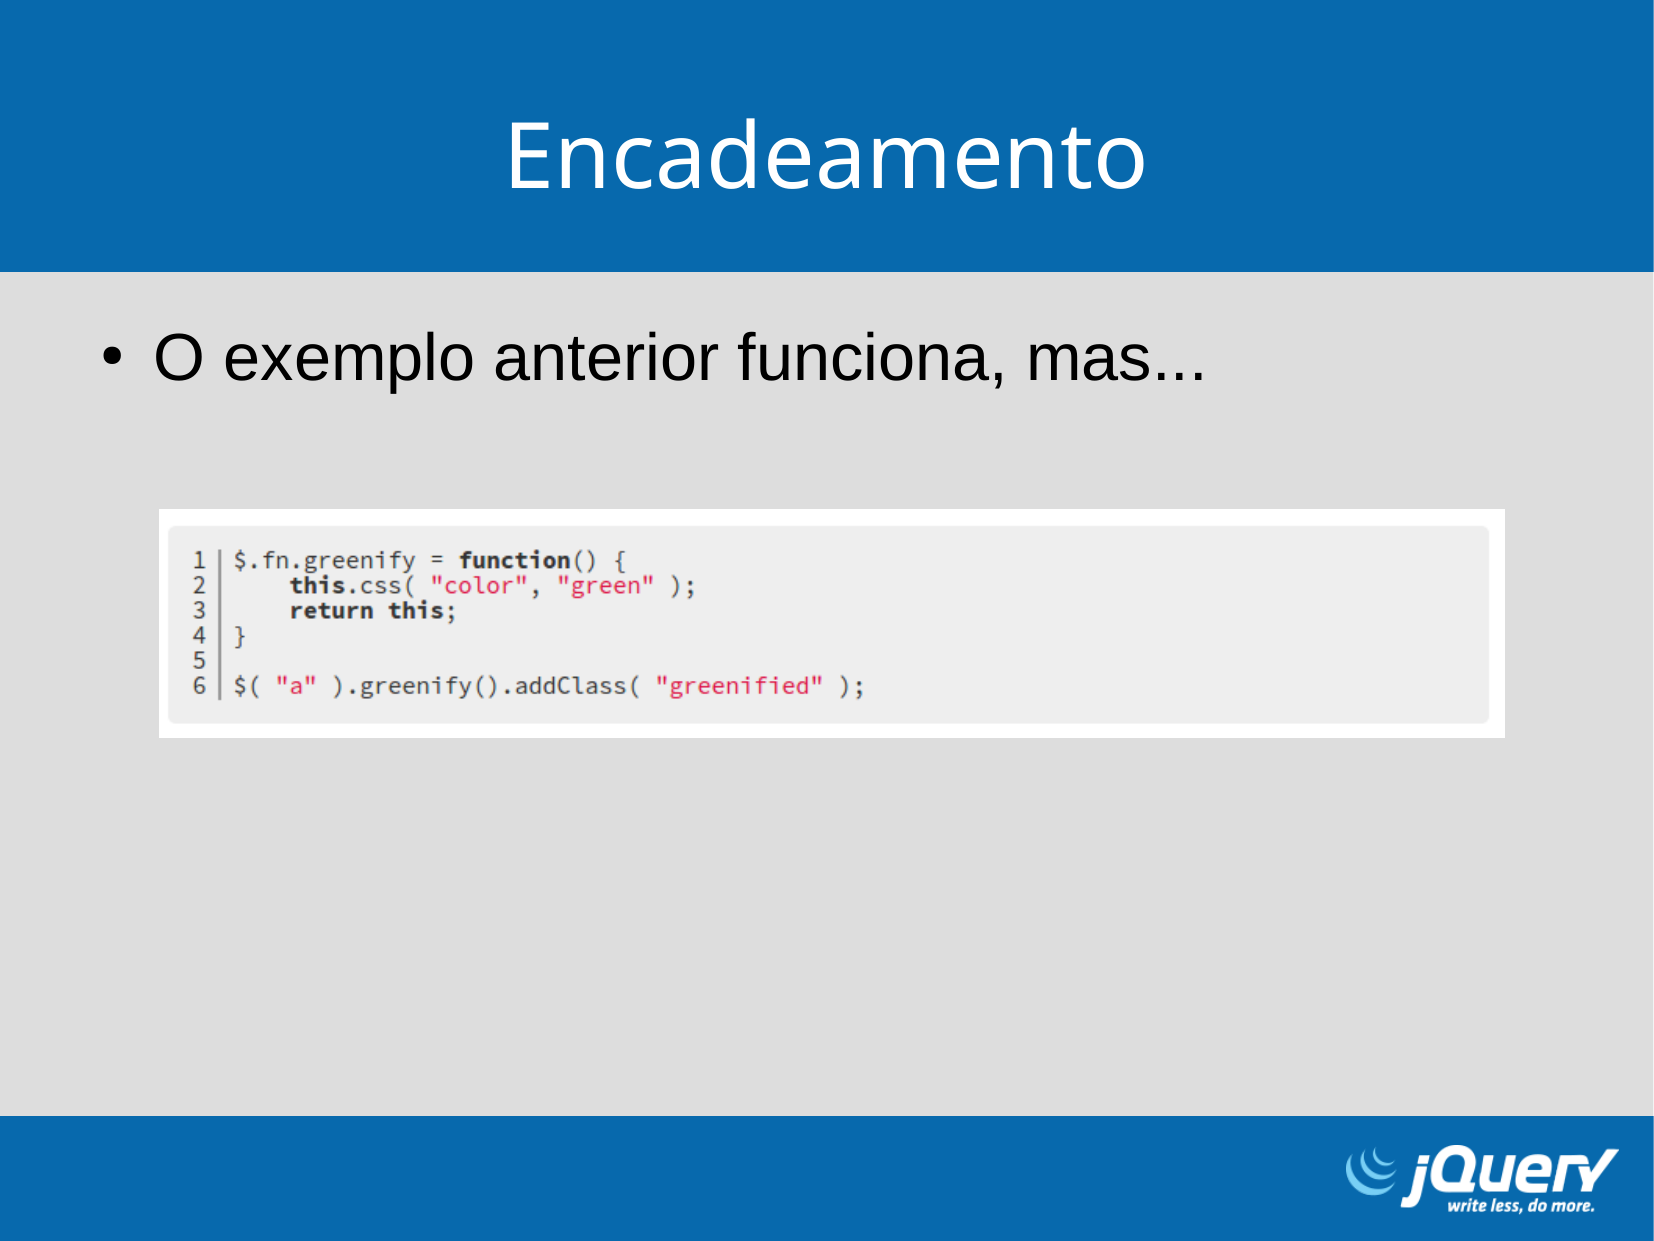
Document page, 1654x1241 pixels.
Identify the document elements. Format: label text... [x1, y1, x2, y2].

title Encadeamento [82, 49, 1571, 257]
list O exemplo anterior funciona, mas... [82, 320, 1571, 1040]
picture [0, 0, 1654, 272]
picture [159, 509, 1505, 738]
picture [0, 1116, 1654, 1241]
